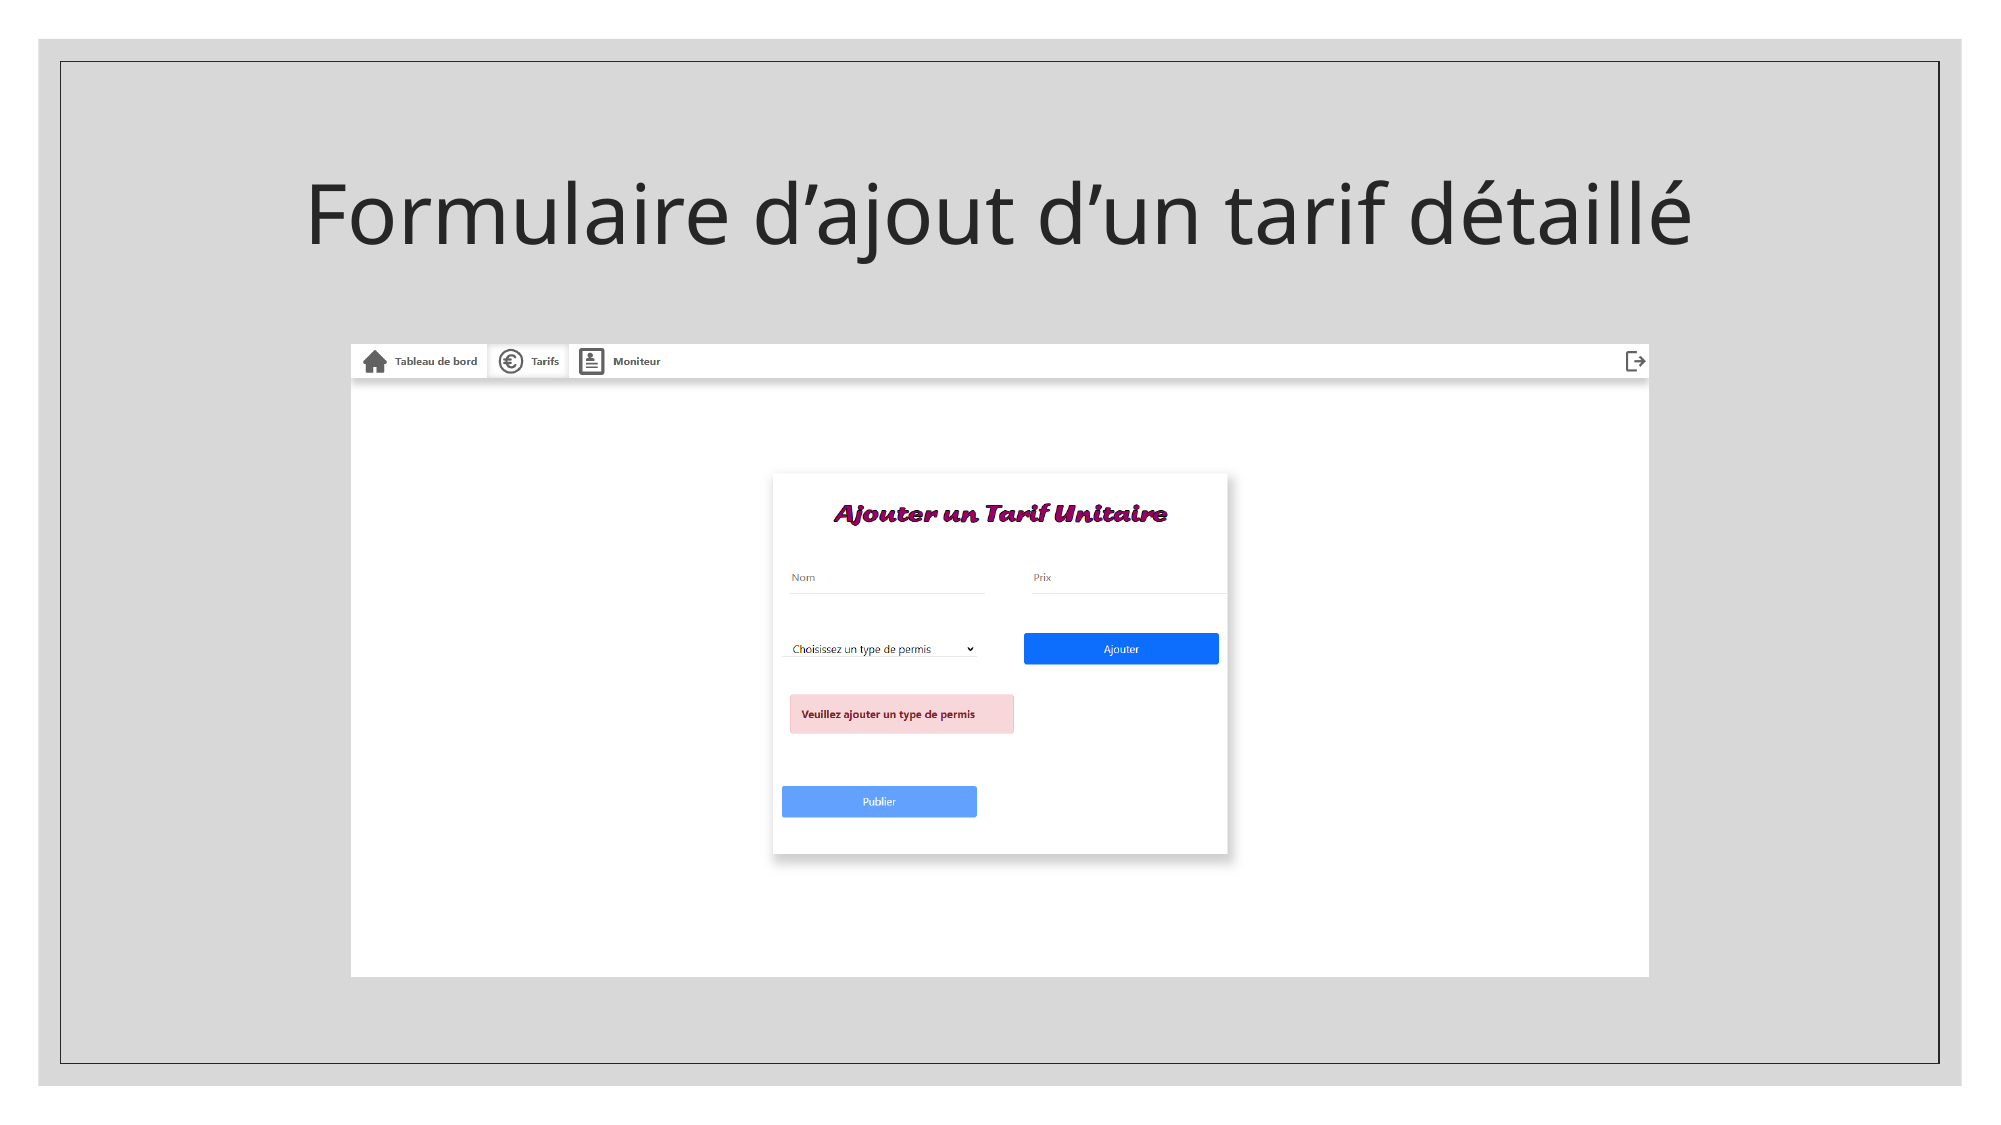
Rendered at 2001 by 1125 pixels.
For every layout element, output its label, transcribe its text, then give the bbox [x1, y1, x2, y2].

title Formulaire d’ajout d’un tarif détaillé [174, 105, 1825, 331]
picture [351, 345, 1649, 977]
